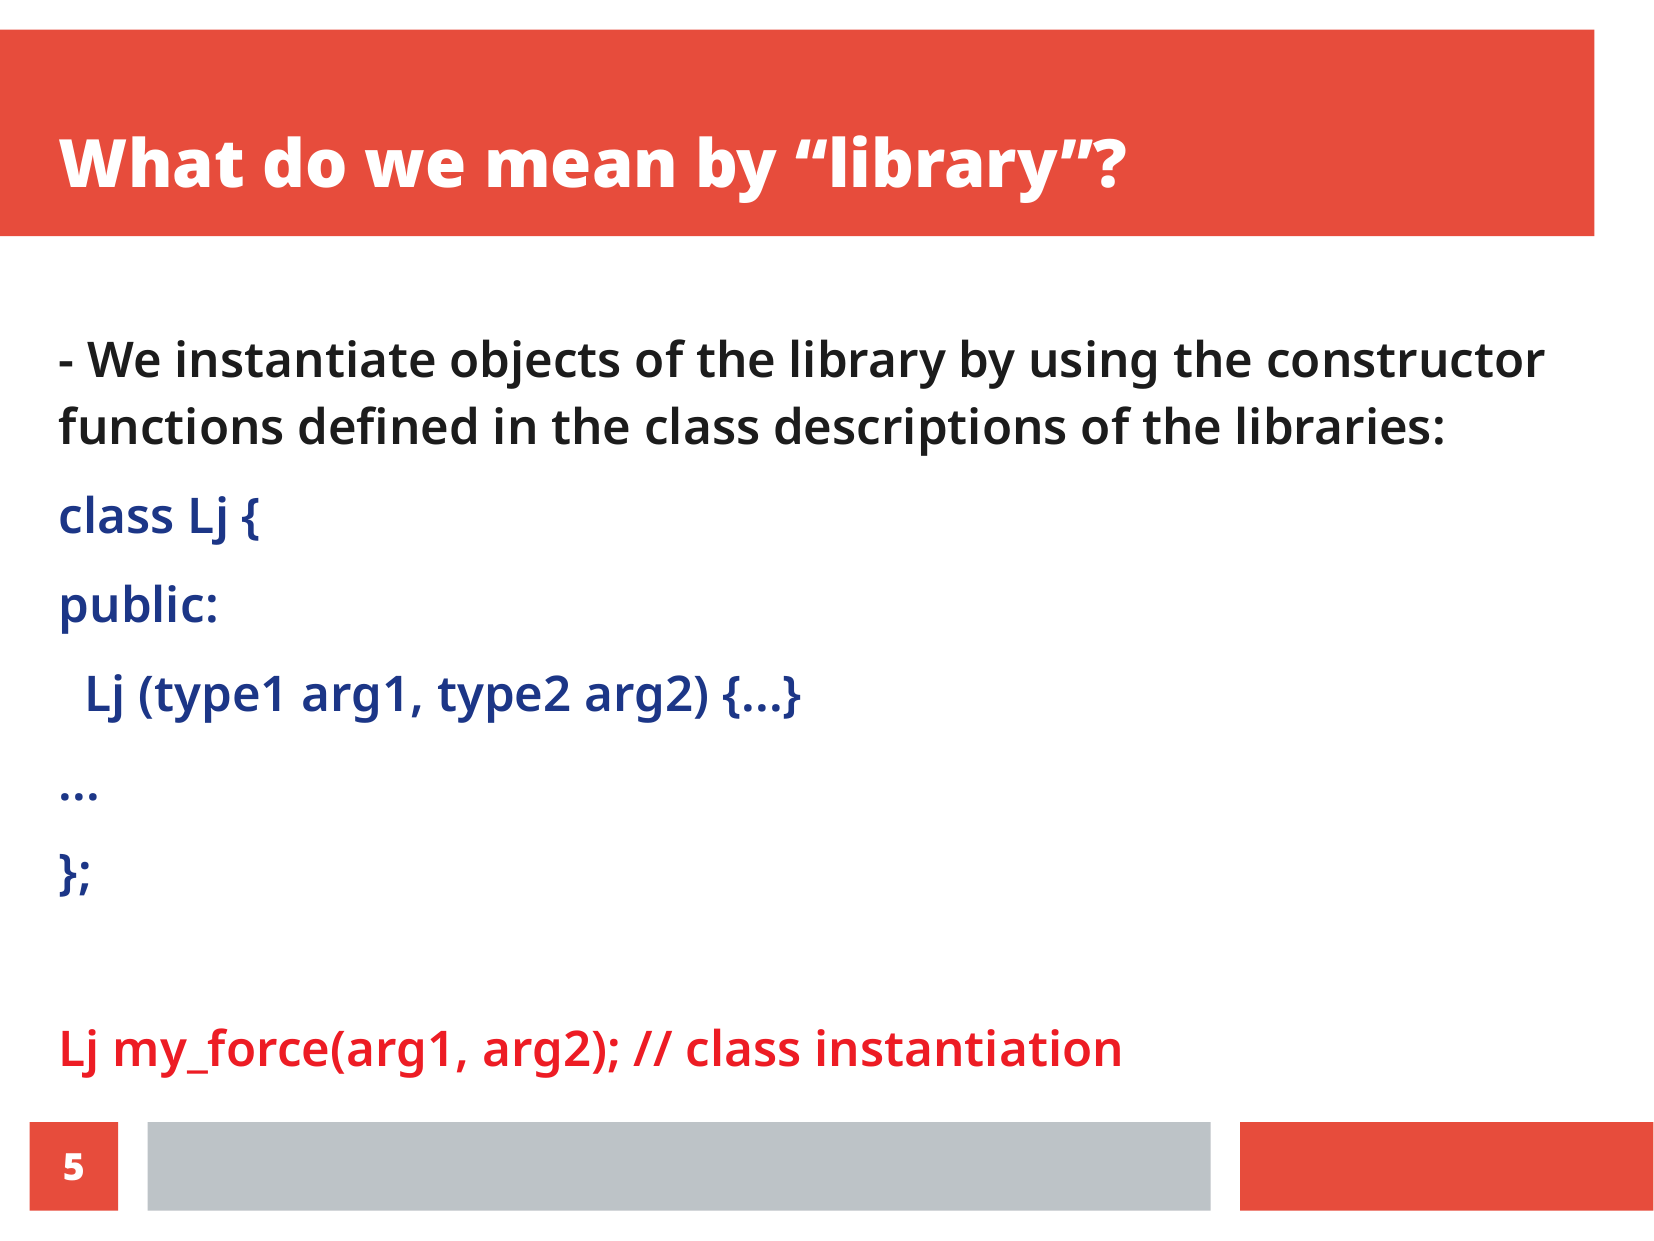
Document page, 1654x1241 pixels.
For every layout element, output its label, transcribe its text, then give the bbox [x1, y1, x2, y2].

list - We instantiate objects of the library by using the constructor functions defined in the class descriptions of the libraries: class Lj { public: Lj (type1 arg1, type2 arg2) {...} ... }; Lj my_force(arg1, arg2); // class instantiation [59, 324, 1565, 1093]
title What do we mean by “library”? [59, 59, 1595, 207]
